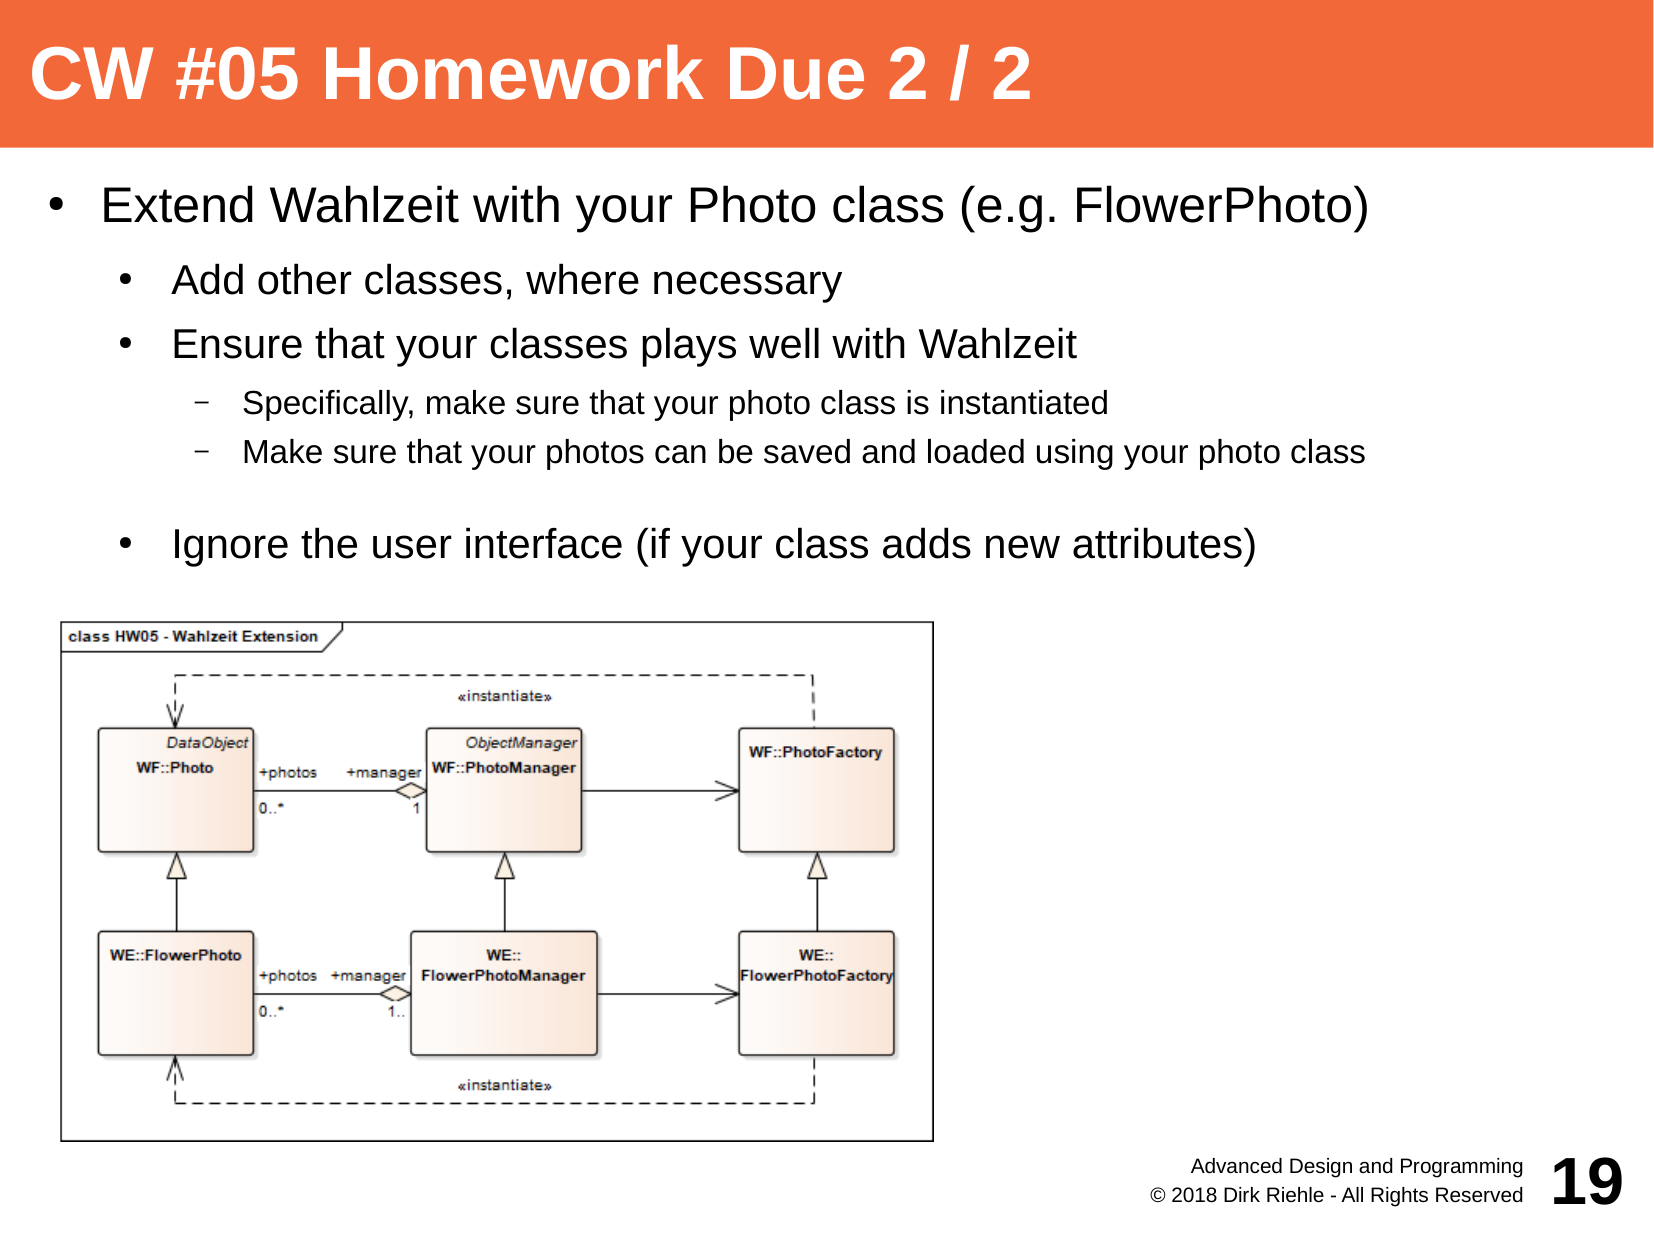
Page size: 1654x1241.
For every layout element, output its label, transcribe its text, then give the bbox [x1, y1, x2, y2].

list Extend Wahlzeit with your Photo class (e.g. FlowerPhoto) Add other classes, where necessary Ensure that your classes plays well with Wahlzeit Specifically, make sure that your photo class is instantiated Make sure that your photos can be saved and loaded using your photo class Ignore the user interface (if your class adds new attributes) [29, 177, 1625, 1063]
picture [59, 620, 934, 1142]
title CW #05 Homework Due 2 / 2 [0, 0, 1654, 148]
